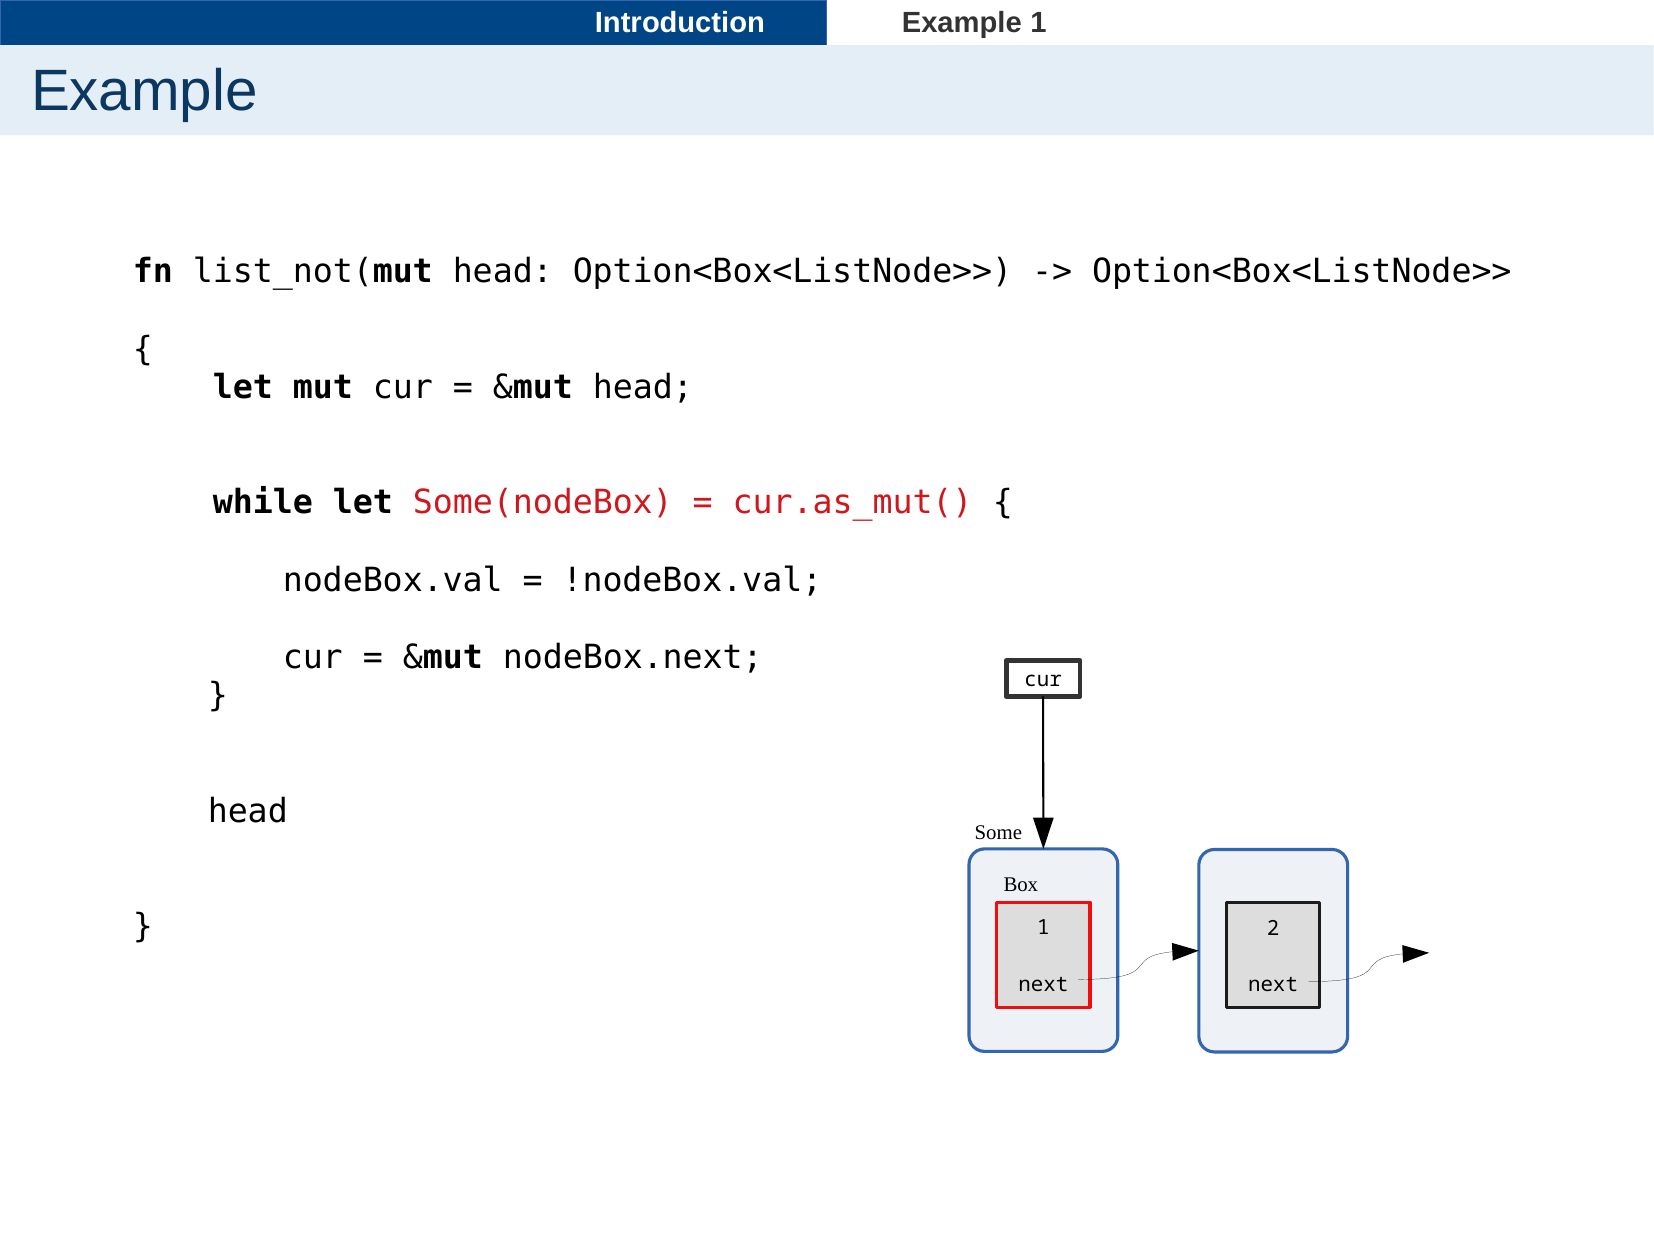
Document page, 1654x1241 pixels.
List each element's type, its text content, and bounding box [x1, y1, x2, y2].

text_box Box [988, 865, 1082, 904]
text_box 2 next [1226, 902, 1320, 1008]
text_box fn list_not(mut head: Option<Box<ListNode>>) -> Option<Box<ListNode>> { let mut cur = &mut head; while let Some(nodeBox) = cur.as_mut() { nodeBox.val = !nodeBox.val; cur = &mut nodeBox.next; } head } [118, 244, 1621, 1069]
title Introduction [0, 0, 766, 45]
text_box Some [959, 813, 1053, 852]
text_box Example [0, 45, 1654, 136]
text_box [968, 848, 1118, 1052]
text_box 1 next [996, 902, 1091, 1008]
text_box [1198, 849, 1348, 1052]
title Example 1 [826, 0, 1654, 45]
text_box cur [1006, 660, 1081, 697]
